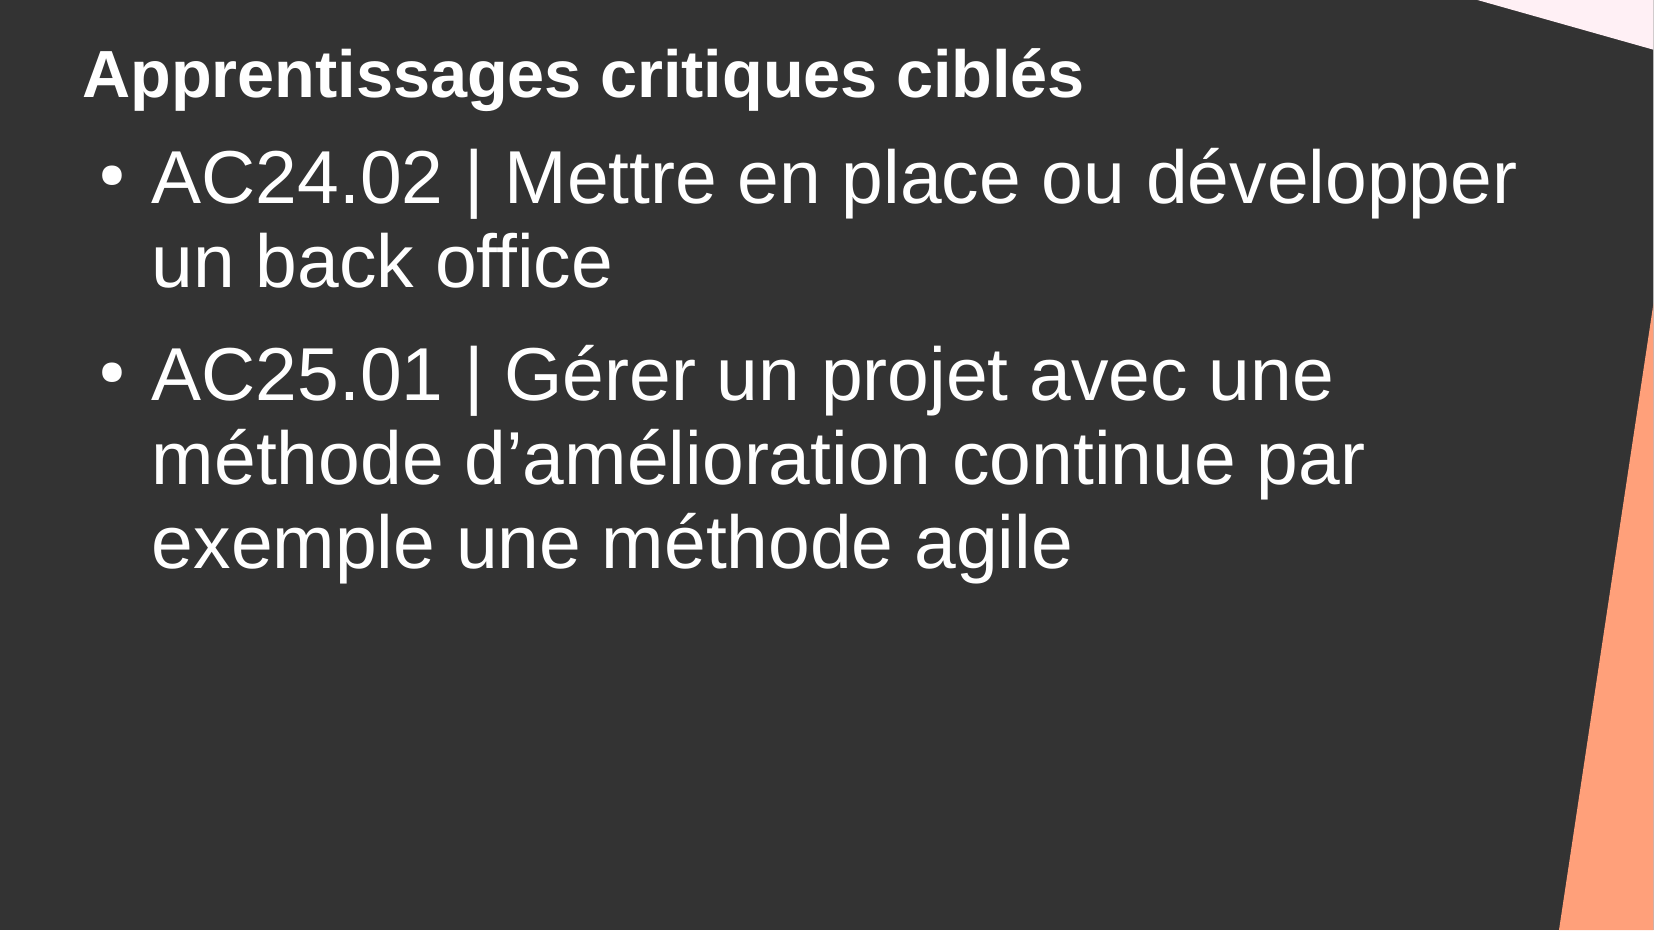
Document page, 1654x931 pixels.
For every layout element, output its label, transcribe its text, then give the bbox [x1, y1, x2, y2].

text_box [1477, 0, 1654, 50]
list AC24.02 | Mettre en place ou développer un back office AC25.01 | Gérer un projet avec une méthode d’amélioration continue par exemple une méthode agile [80, 135, 1620, 721]
text_box [1558, 299, 1654, 931]
title Apprentissages critiques ciblés [82, 37, 1571, 122]
